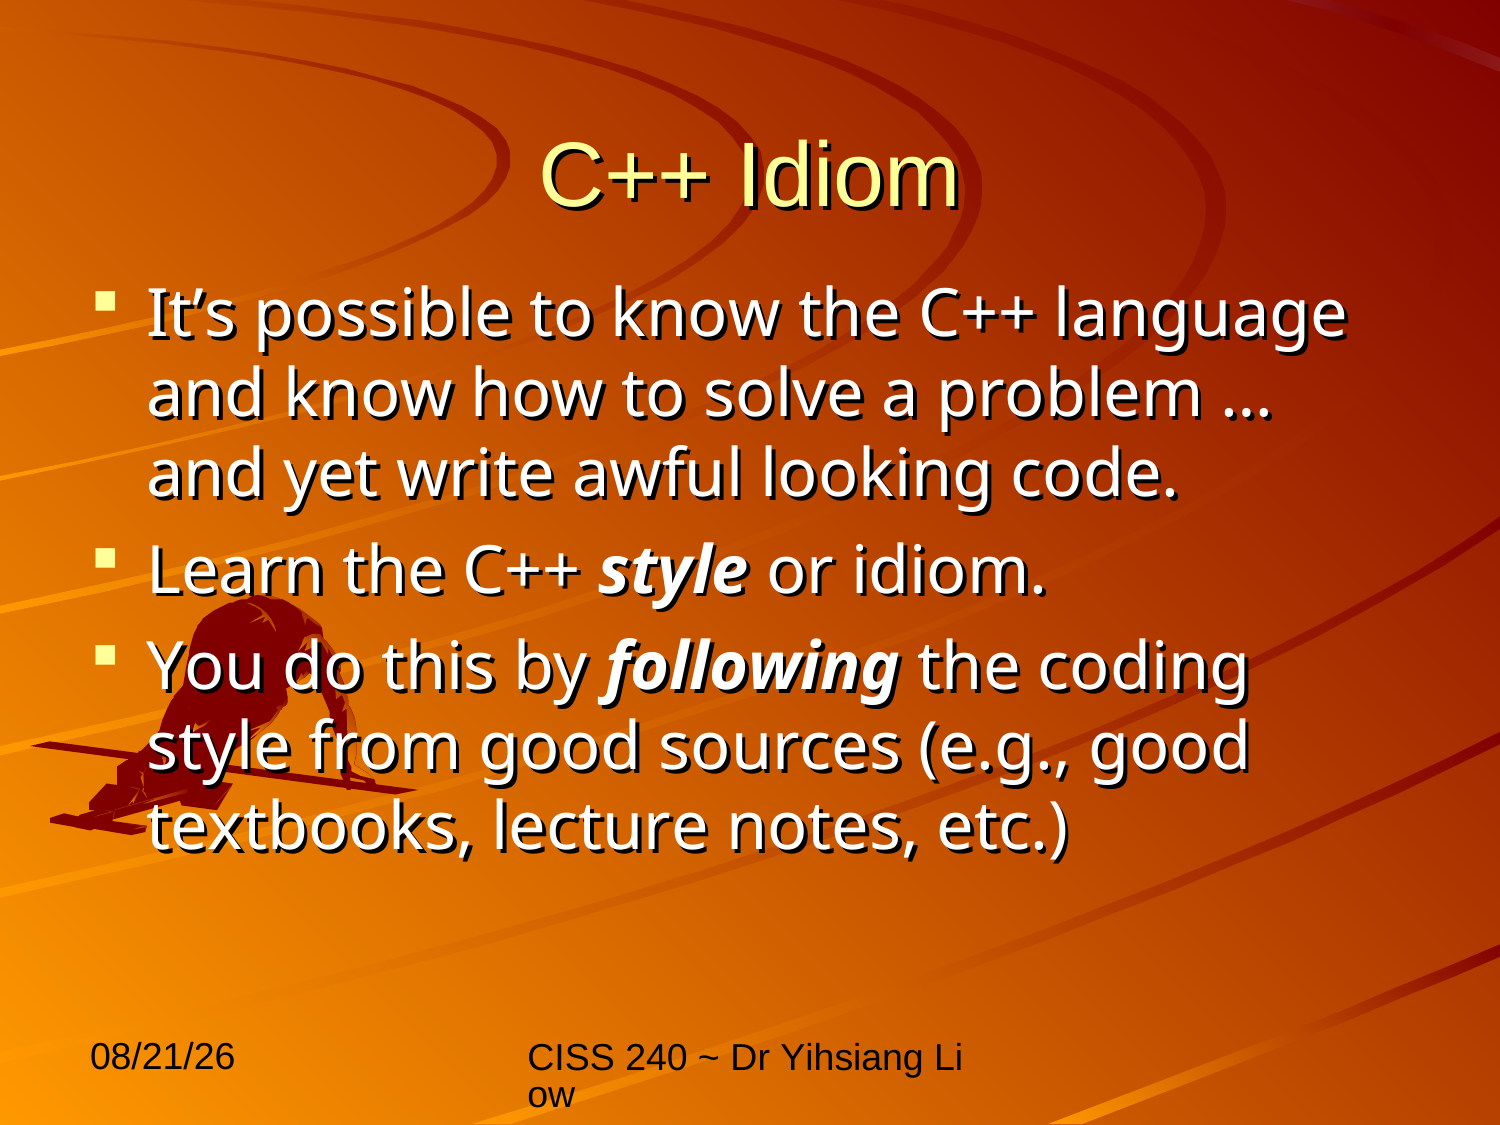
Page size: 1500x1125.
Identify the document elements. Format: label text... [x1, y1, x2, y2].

list It’s possible to know the C++ language and know how to solve a problem … and yet write awful looking code. Learn the C++ style or idiom. You do this by following the coding style from good sources (e.g., good textbooks, lecture notes, etc.) [75, 262, 1426, 1006]
title C++ Idiom [75, 25, 1426, 233]
